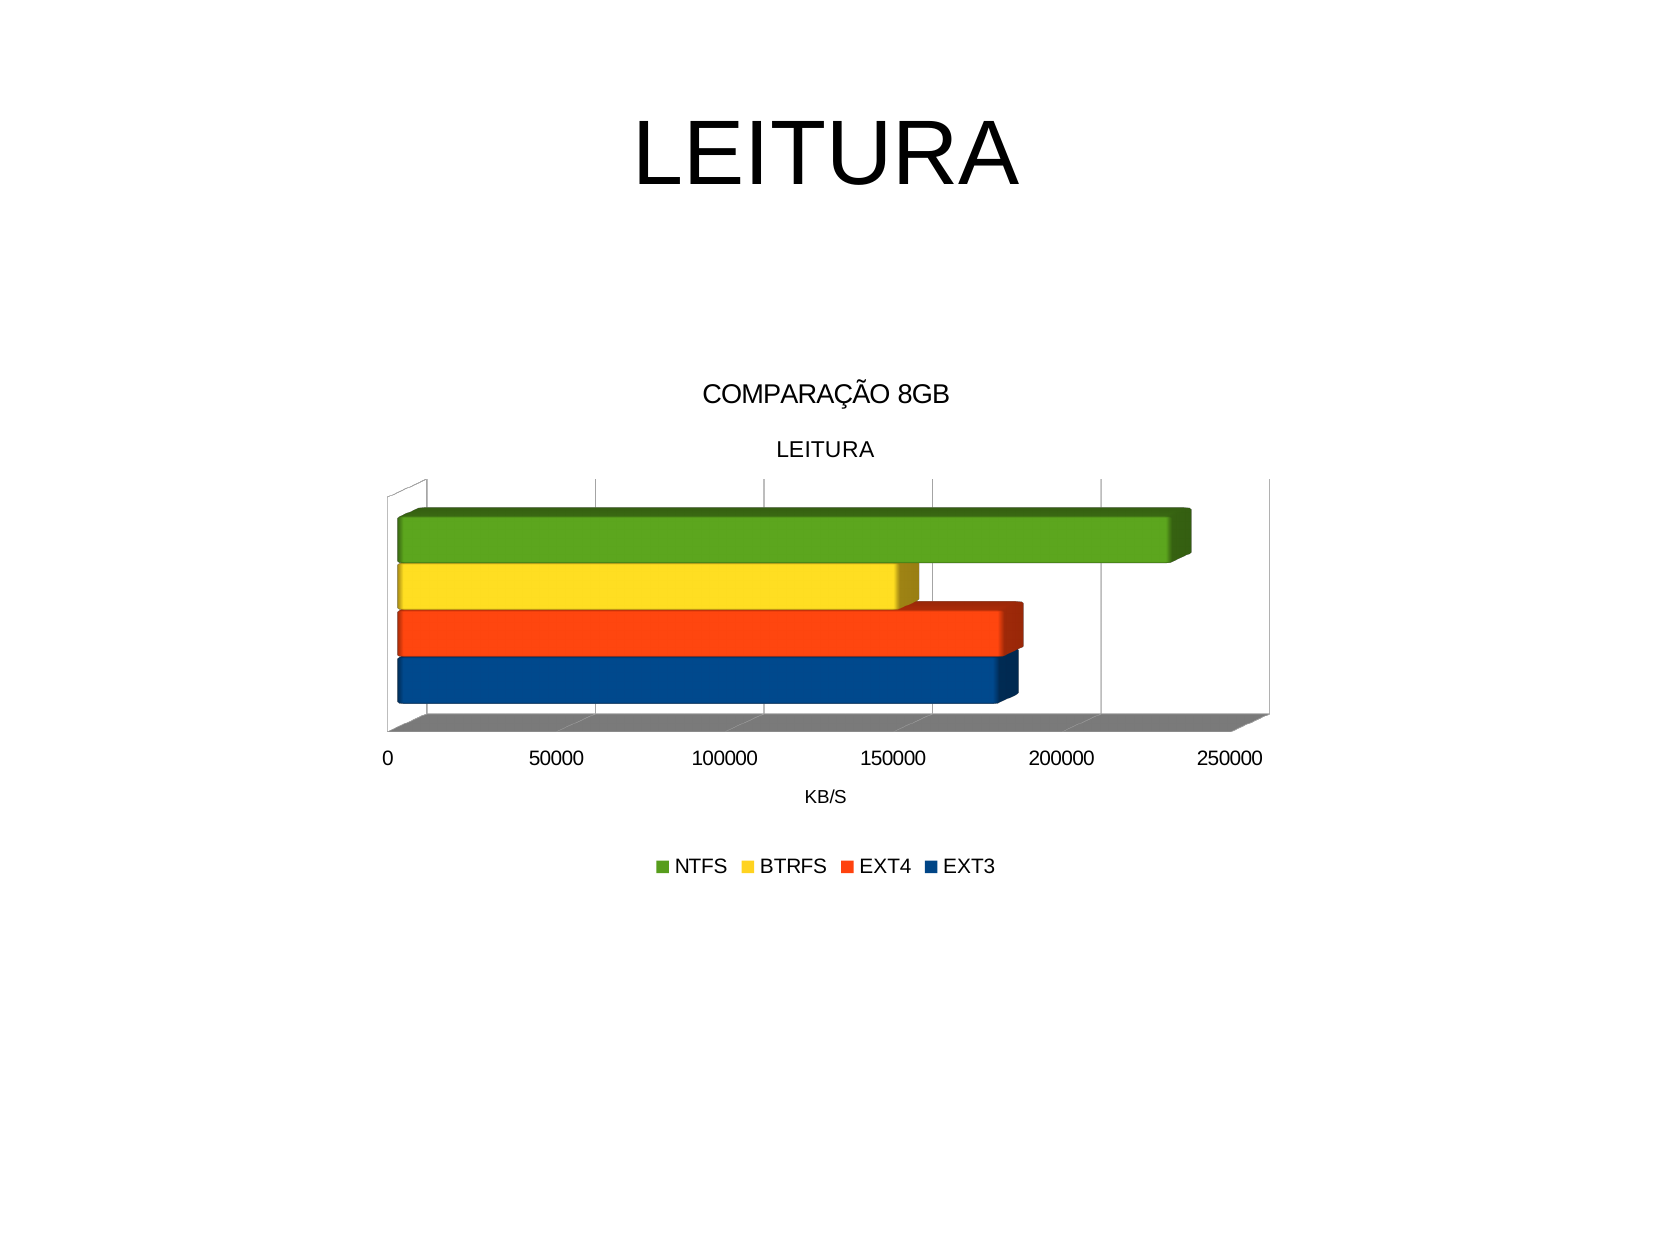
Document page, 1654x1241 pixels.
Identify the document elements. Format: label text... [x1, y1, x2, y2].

chart [353, 353, 1299, 885]
title LEITURA [82, 49, 1571, 257]
